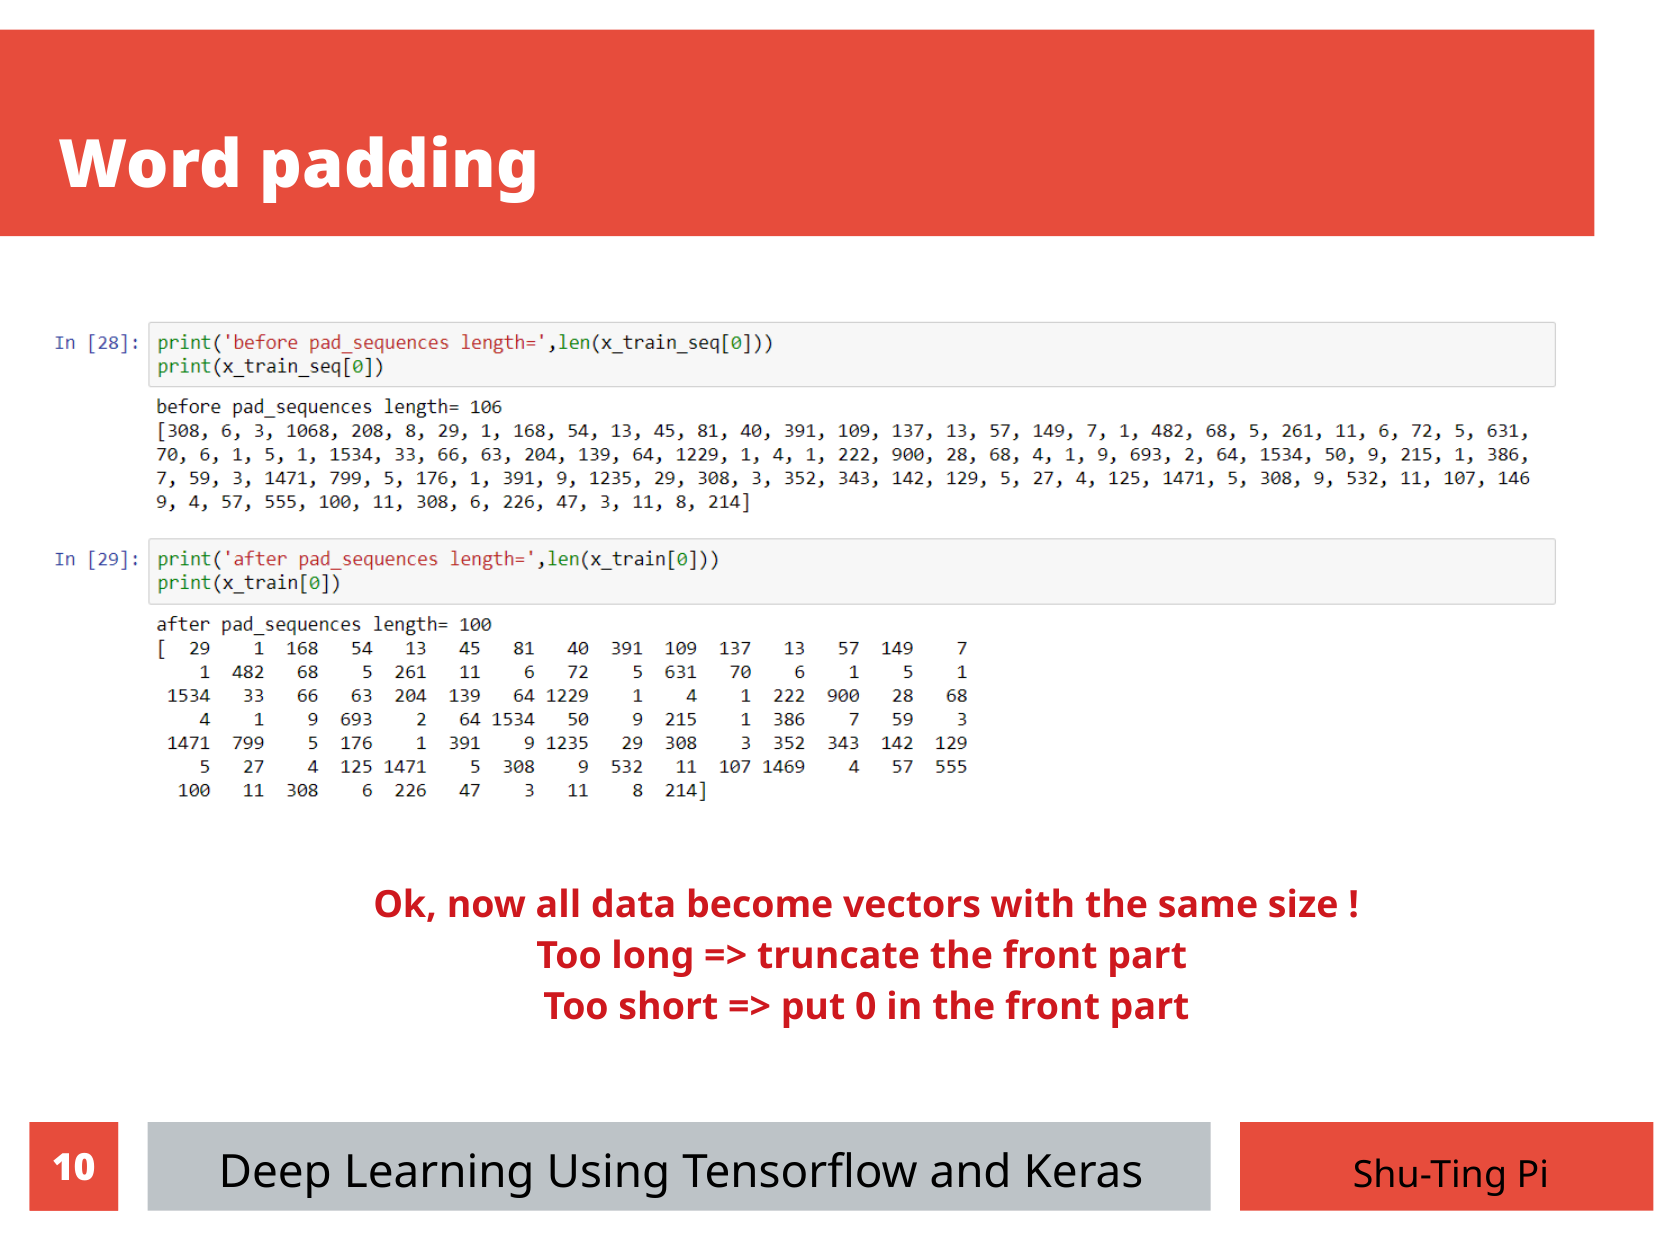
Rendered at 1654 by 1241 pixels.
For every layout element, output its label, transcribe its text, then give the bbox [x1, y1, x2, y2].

picture [45, 314, 1565, 819]
text_box Ok, now all data become vectors with the same size ! Too long => truncate the front part Too short => put 0 in the front part [358, 869, 1254, 1027]
title Word padding [59, 59, 1595, 207]
text_box Shu-Ting Pi [1338, 1140, 1573, 1203]
text_box Deep Learning Using Tensorflow and Keras [204, 1130, 1212, 1217]
